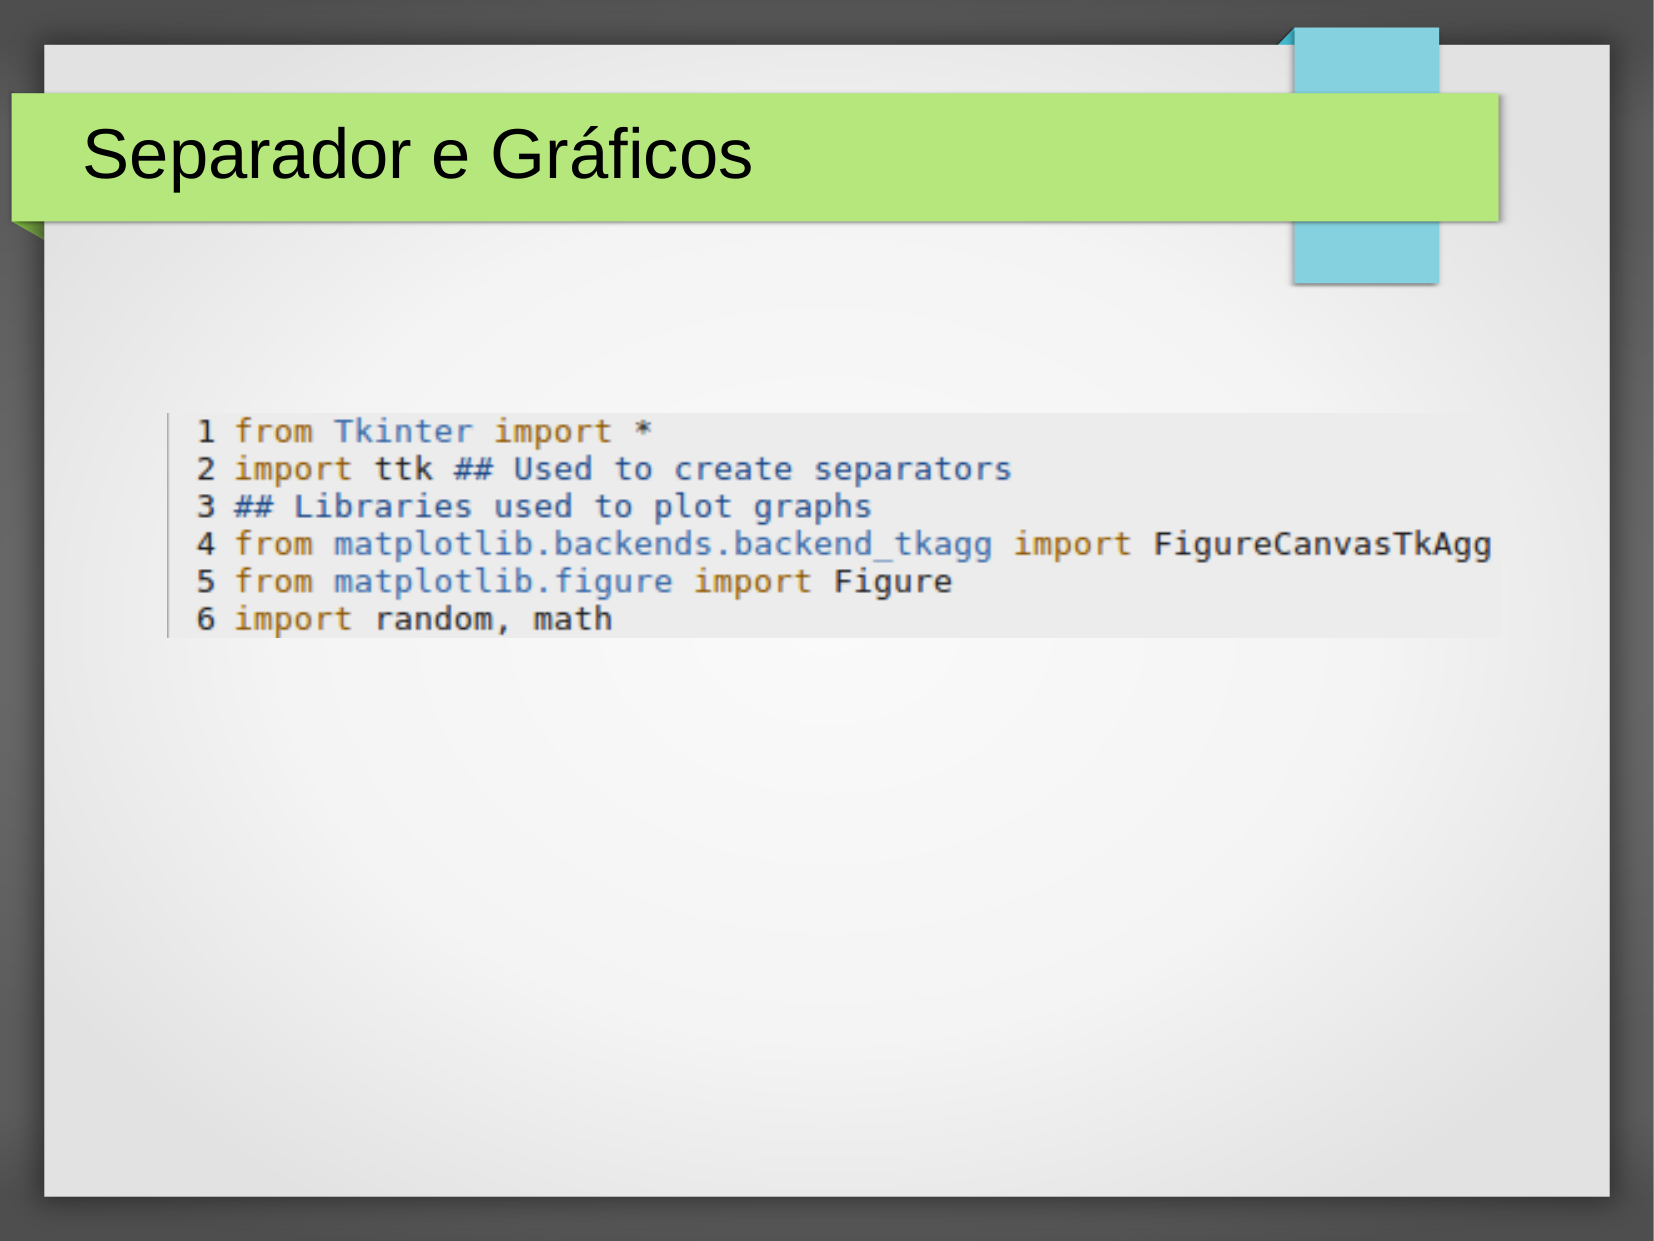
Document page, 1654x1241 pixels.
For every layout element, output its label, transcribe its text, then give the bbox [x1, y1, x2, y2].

title Separador e Gráficos [82, 94, 1264, 213]
picture [0, 0, 1654, 1241]
